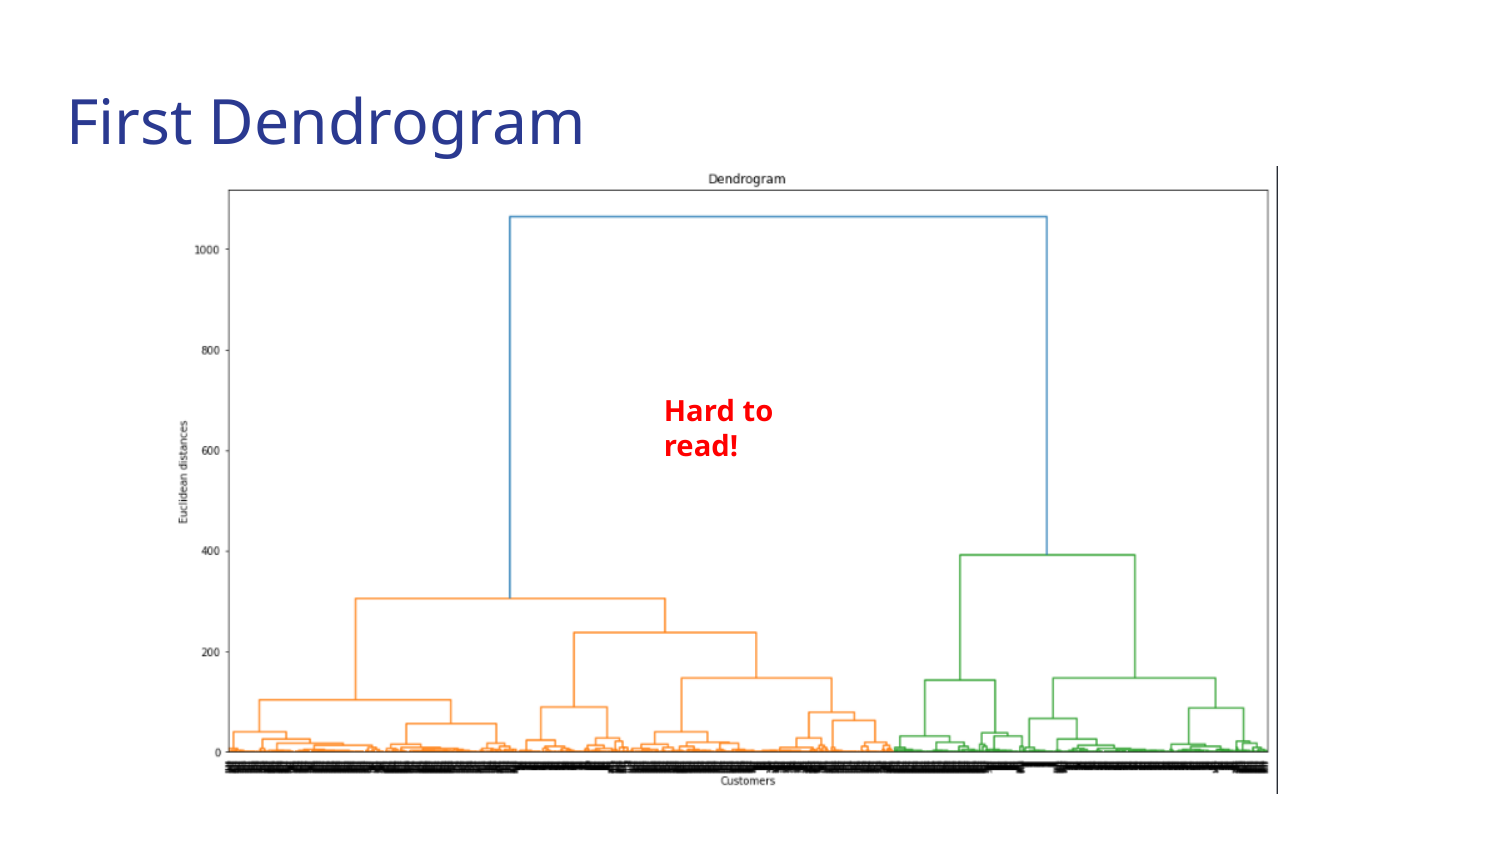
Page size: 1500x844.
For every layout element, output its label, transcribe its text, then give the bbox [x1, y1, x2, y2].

title First Dendrogram [51, 67, 1449, 167]
picture [175, 166, 1278, 794]
text_box Hard to read! [648, 377, 852, 477]
